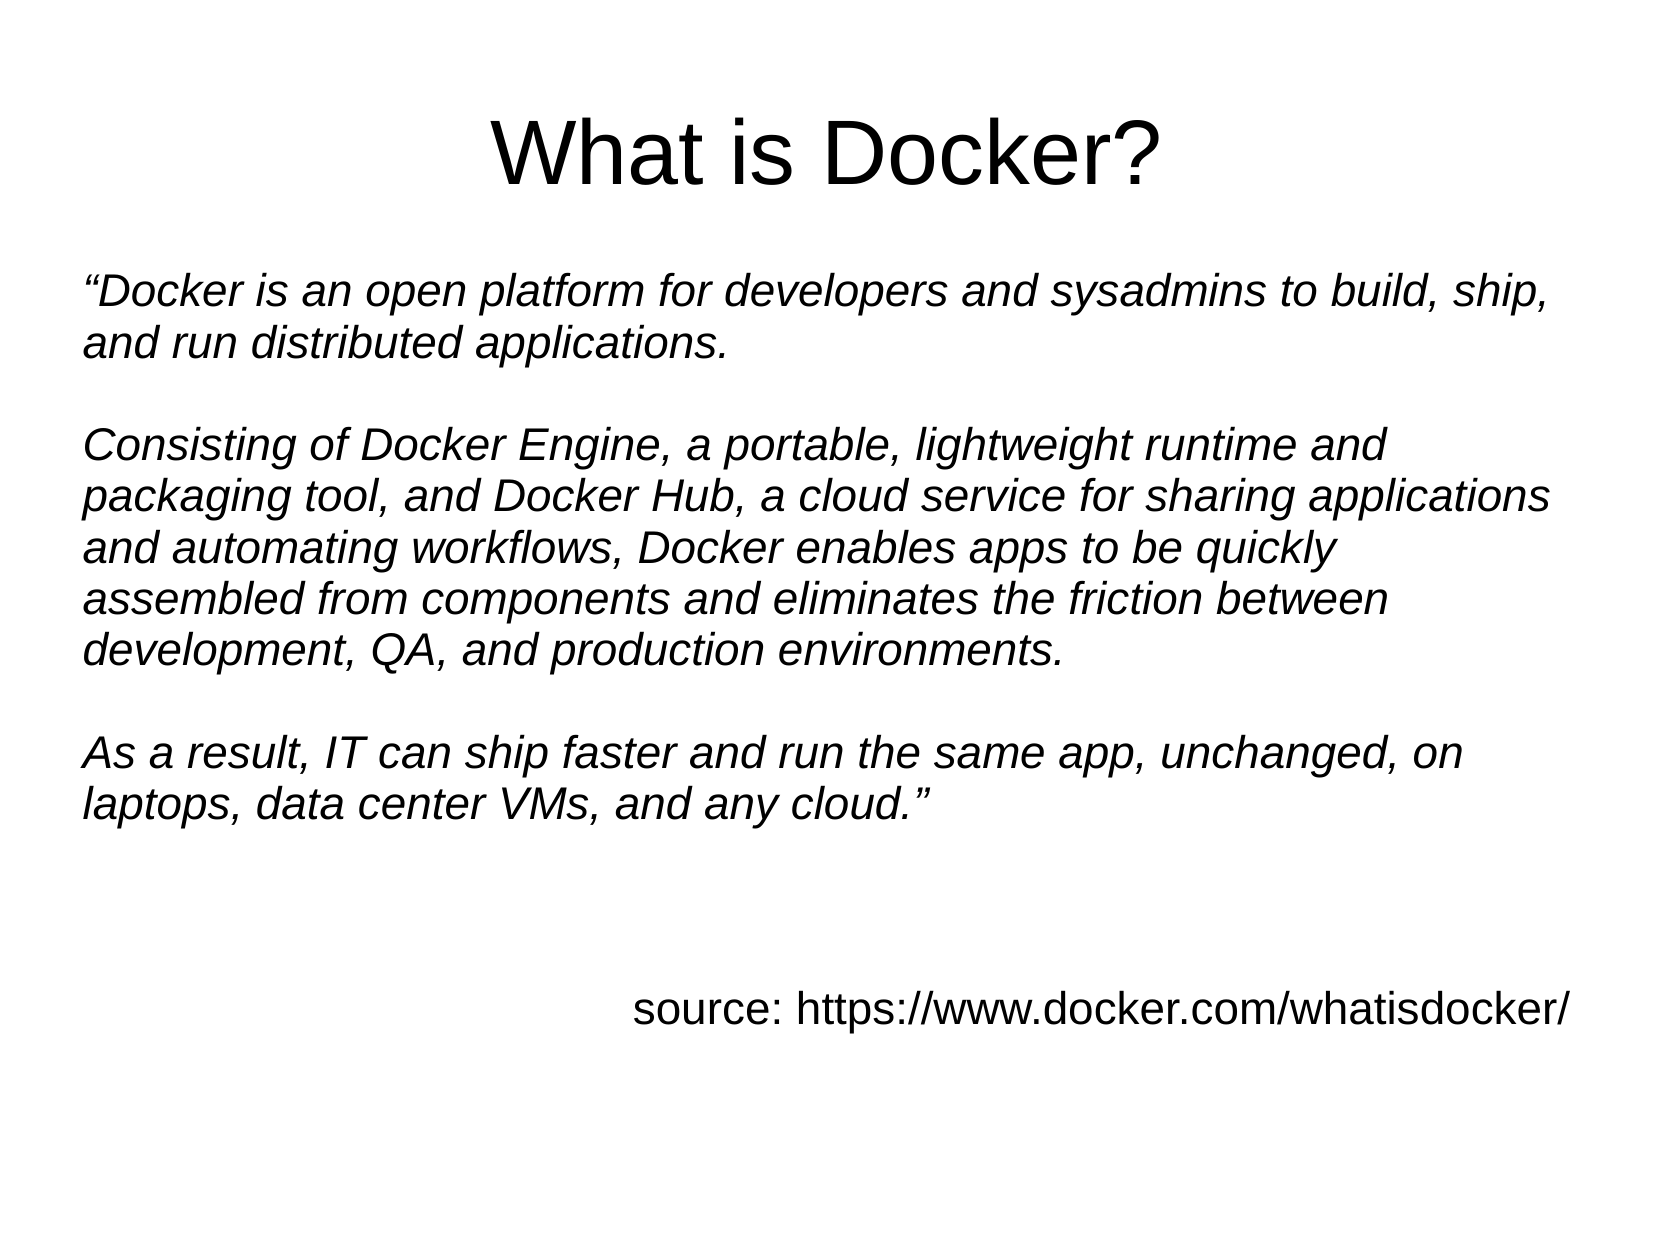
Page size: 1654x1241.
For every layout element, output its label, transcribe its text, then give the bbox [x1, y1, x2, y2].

subtitle “Docker is an open platform for developers and sysadmins to build, ship, and run distributed applications. Consisting of Docker Engine, a portable, lightweight runtime and packaging tool, and Docker Hub, a cloud service for sharing applications and automating workflows, Docker enables apps to be quickly assembled from components and eliminates the friction between development, QA, and production environments. As a result, IT can ship faster and run the same app, unchanged, on laptops, data center VMs, and any cloud.” source: https://www.docker.com/whatisdocker/ [82, 265, 1571, 1035]
title What is Docker? [82, 49, 1571, 257]
